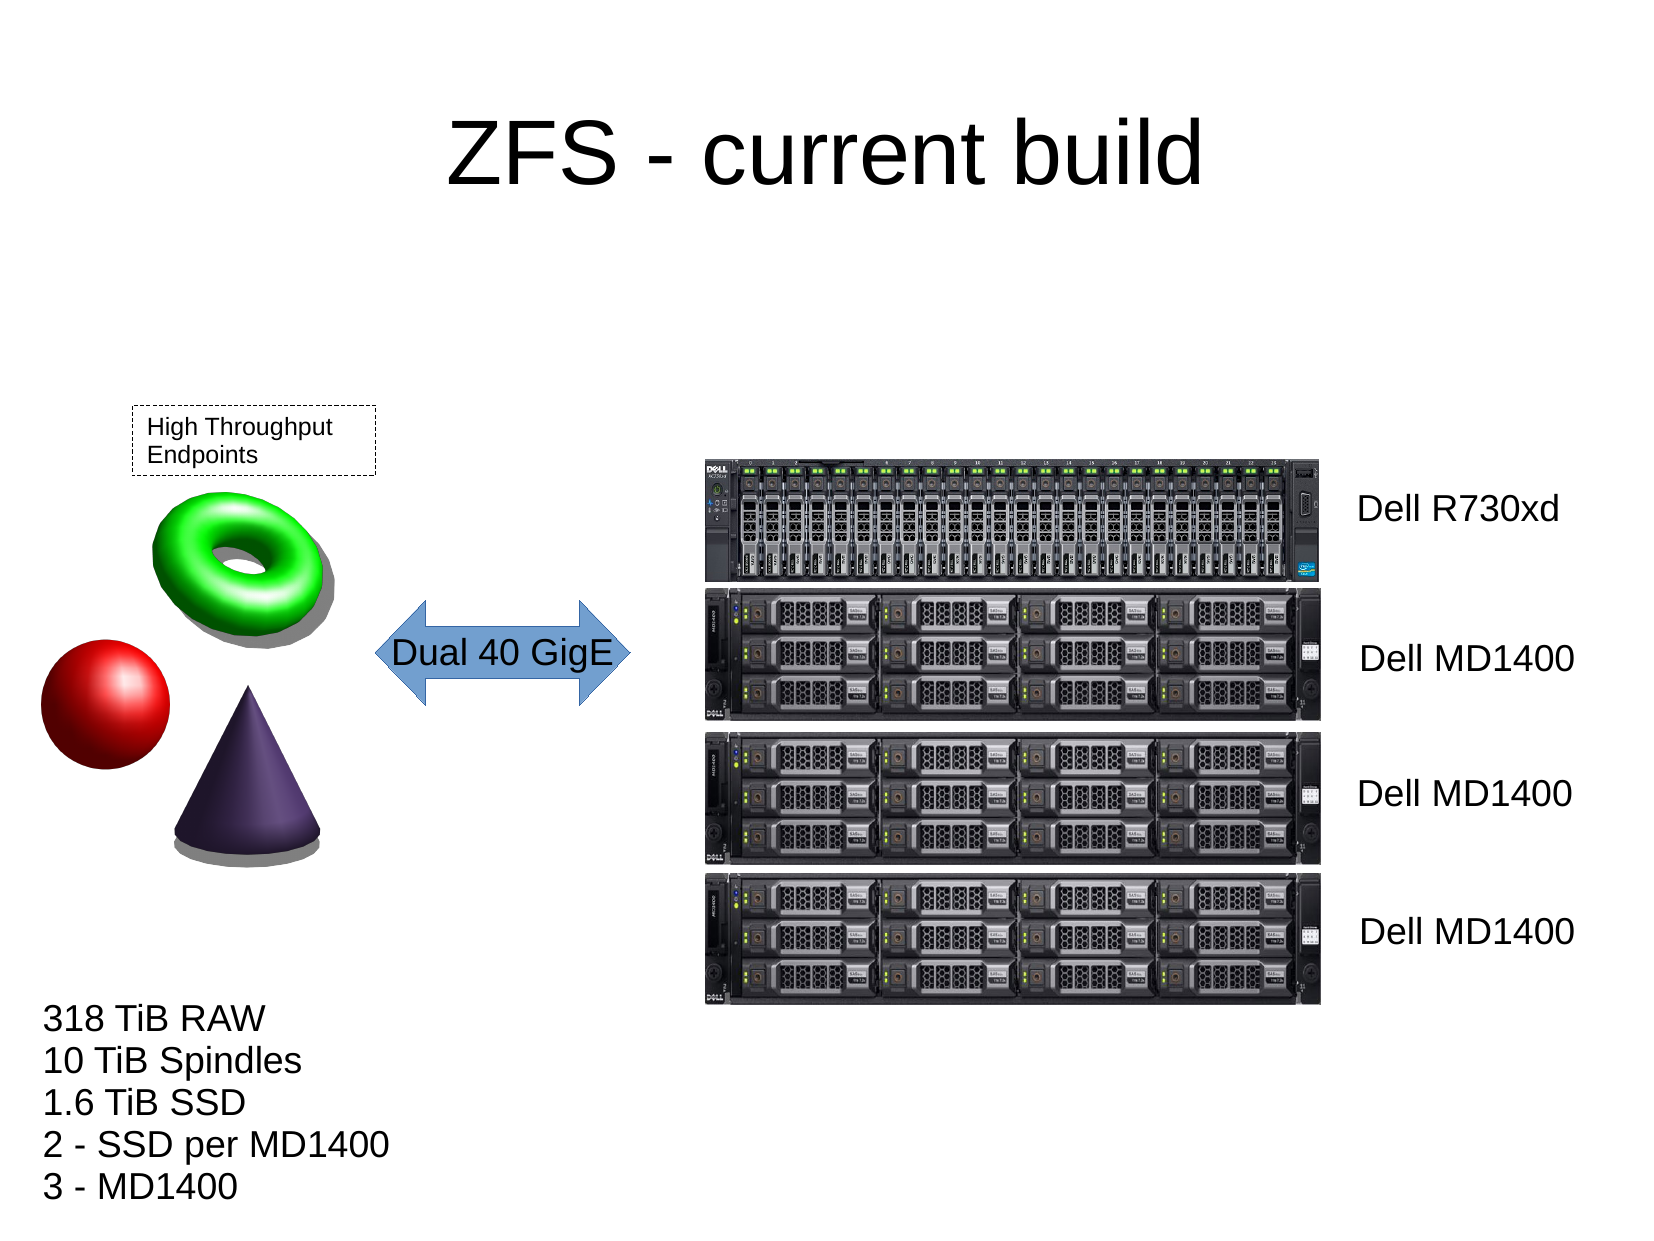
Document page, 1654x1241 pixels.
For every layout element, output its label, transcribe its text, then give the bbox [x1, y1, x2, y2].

picture [705, 732, 1321, 865]
text_box Dell MD1400 [1344, 903, 1591, 961]
text_box 318 TiB RAW 10 TiB Spindles 1.6 TiB SSD 2 - SSD per MD1400 3 - MD1400 [27, 990, 406, 1216]
title ZFS - current build [82, 49, 1571, 257]
text_box Dual 40 GigE [375, 600, 631, 706]
picture [705, 873, 1321, 1006]
picture [705, 459, 1319, 582]
text_box High Throughput Endpoints [132, 405, 376, 476]
text_box Dell MD1400 [1342, 765, 1588, 822]
text_box Dell R730xd [1341, 480, 1576, 537]
picture [705, 588, 1321, 721]
text_box Dell MD1400 [1344, 630, 1591, 687]
